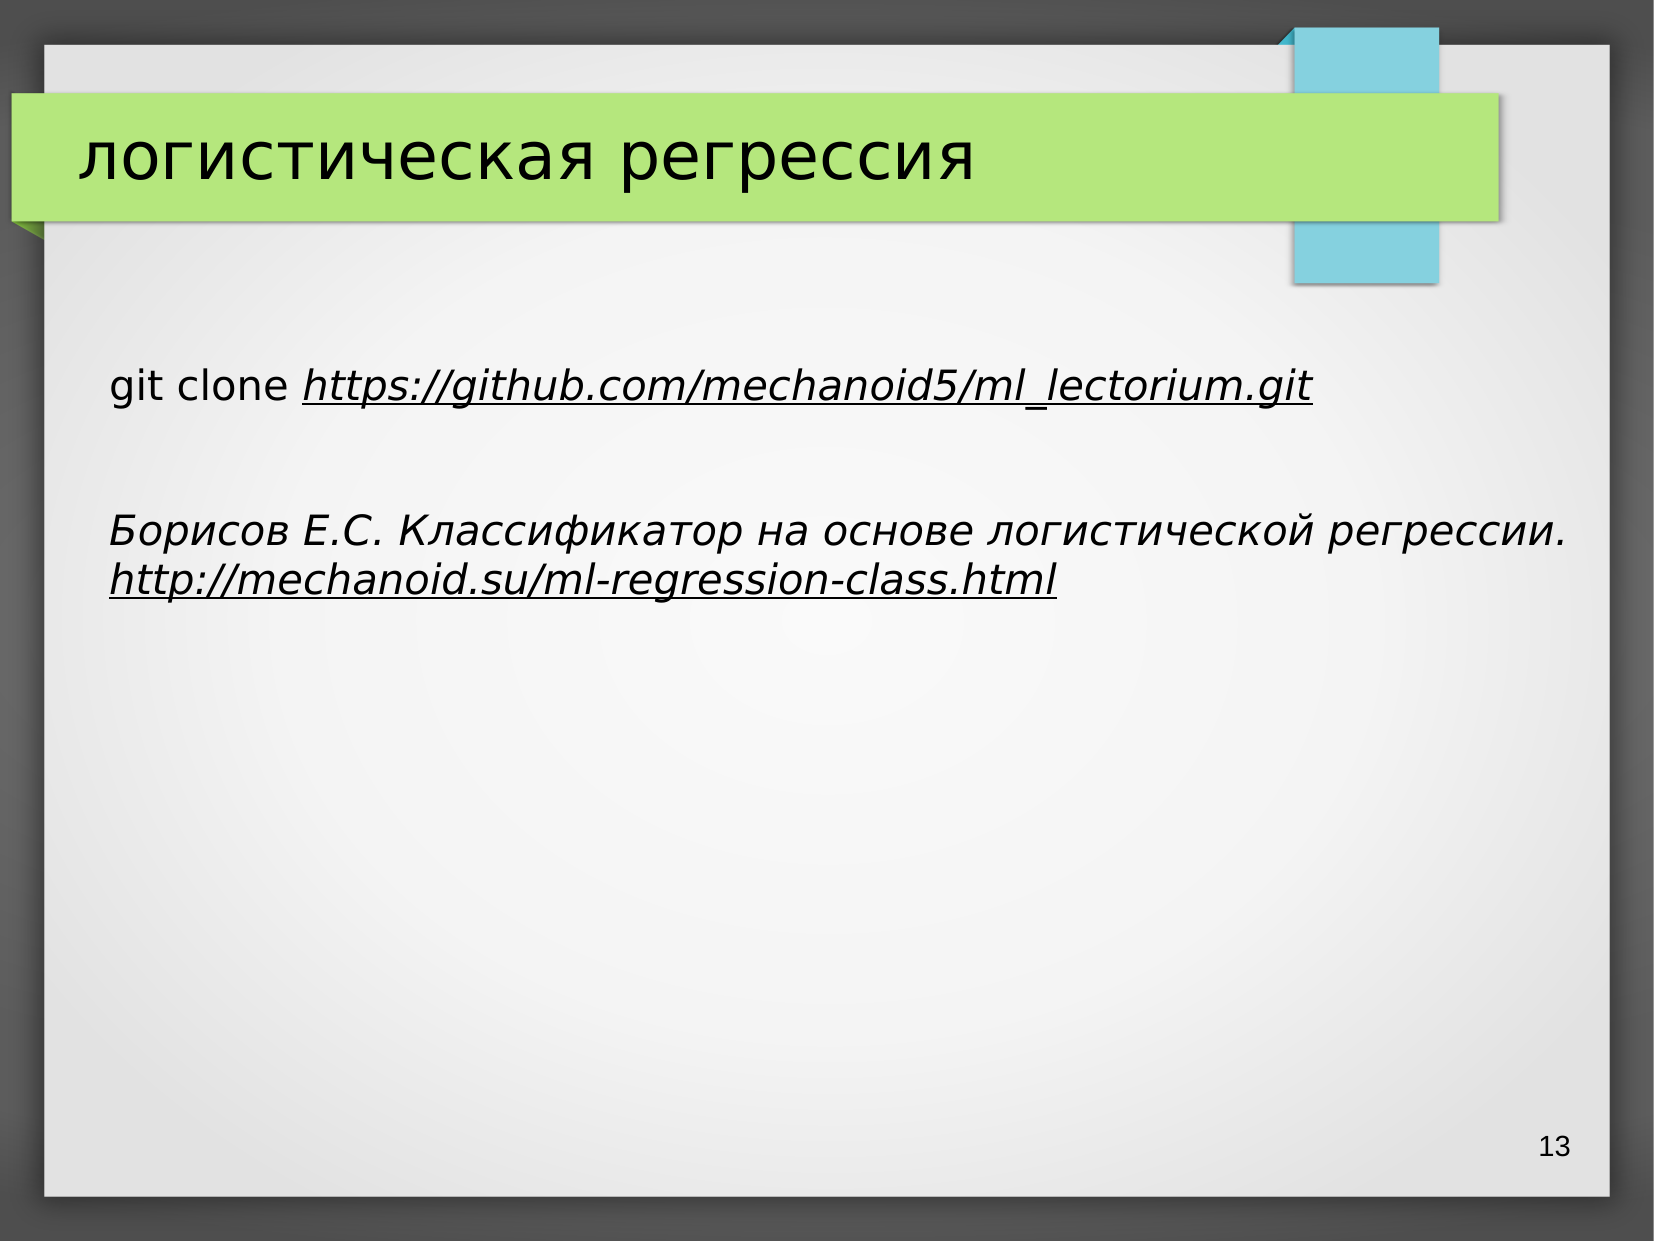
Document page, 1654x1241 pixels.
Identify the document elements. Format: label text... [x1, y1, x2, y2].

picture [0, 0, 1654, 1241]
title логистическая регрессия [77, 108, 1460, 205]
text_box git clone https://github.com/mechanoid5/ml_lectorium.git Борисов Е.С. Классификатор на основе логистической регрессии. http://mechanoid.su/ml-regression-class.html [94, 354, 1595, 709]
